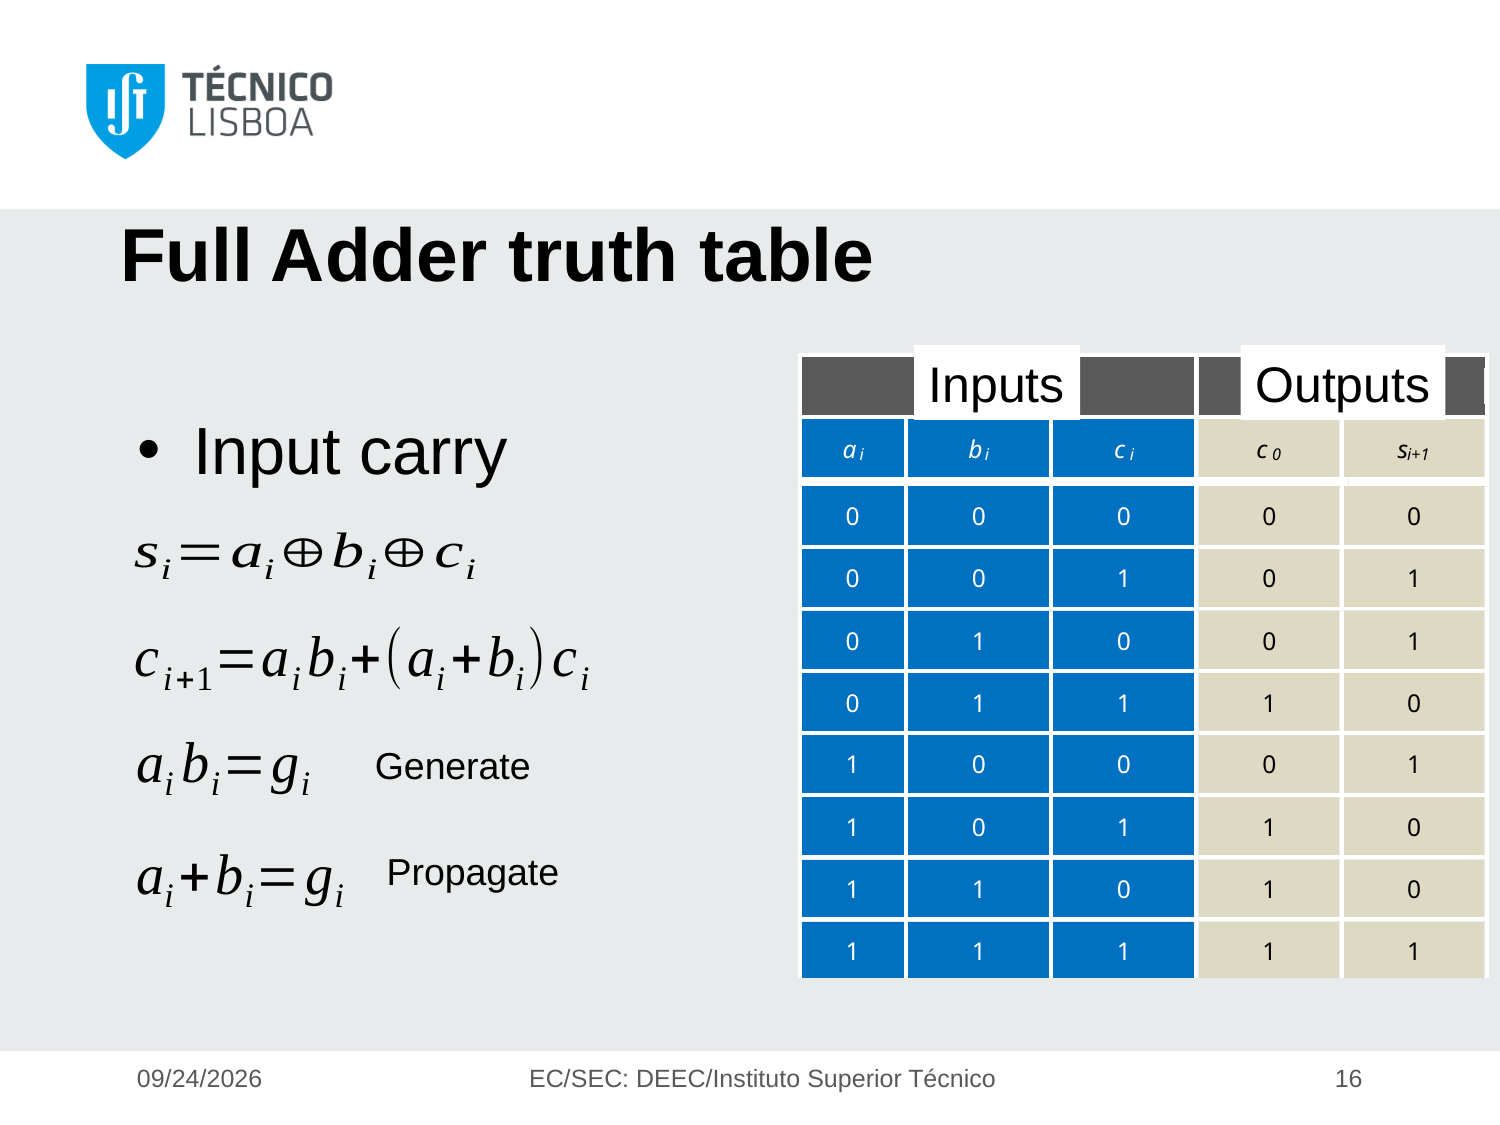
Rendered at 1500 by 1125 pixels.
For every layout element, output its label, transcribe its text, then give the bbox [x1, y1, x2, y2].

text_box Propagate [371, 844, 574, 902]
footer EC/SEC: DEEC/Instituto Superior Técnico [512, 1052, 1021, 1103]
slide_number 11/10/2020 [121, 1052, 425, 1103]
text_box Generate [360, 738, 546, 796]
title Full Adder truth table [105, 179, 1361, 323]
chart [127, 730, 318, 803]
text_box Outputs [1240, 344, 1446, 420]
slide_number <number> [1077, 1052, 1378, 1103]
chart [123, 523, 486, 587]
picture [0, 0, 1500, 1125]
text_box Inputs [914, 344, 1081, 420]
chart [127, 624, 597, 698]
list Input carry [121, 400, 1378, 1005]
chart [127, 842, 351, 915]
